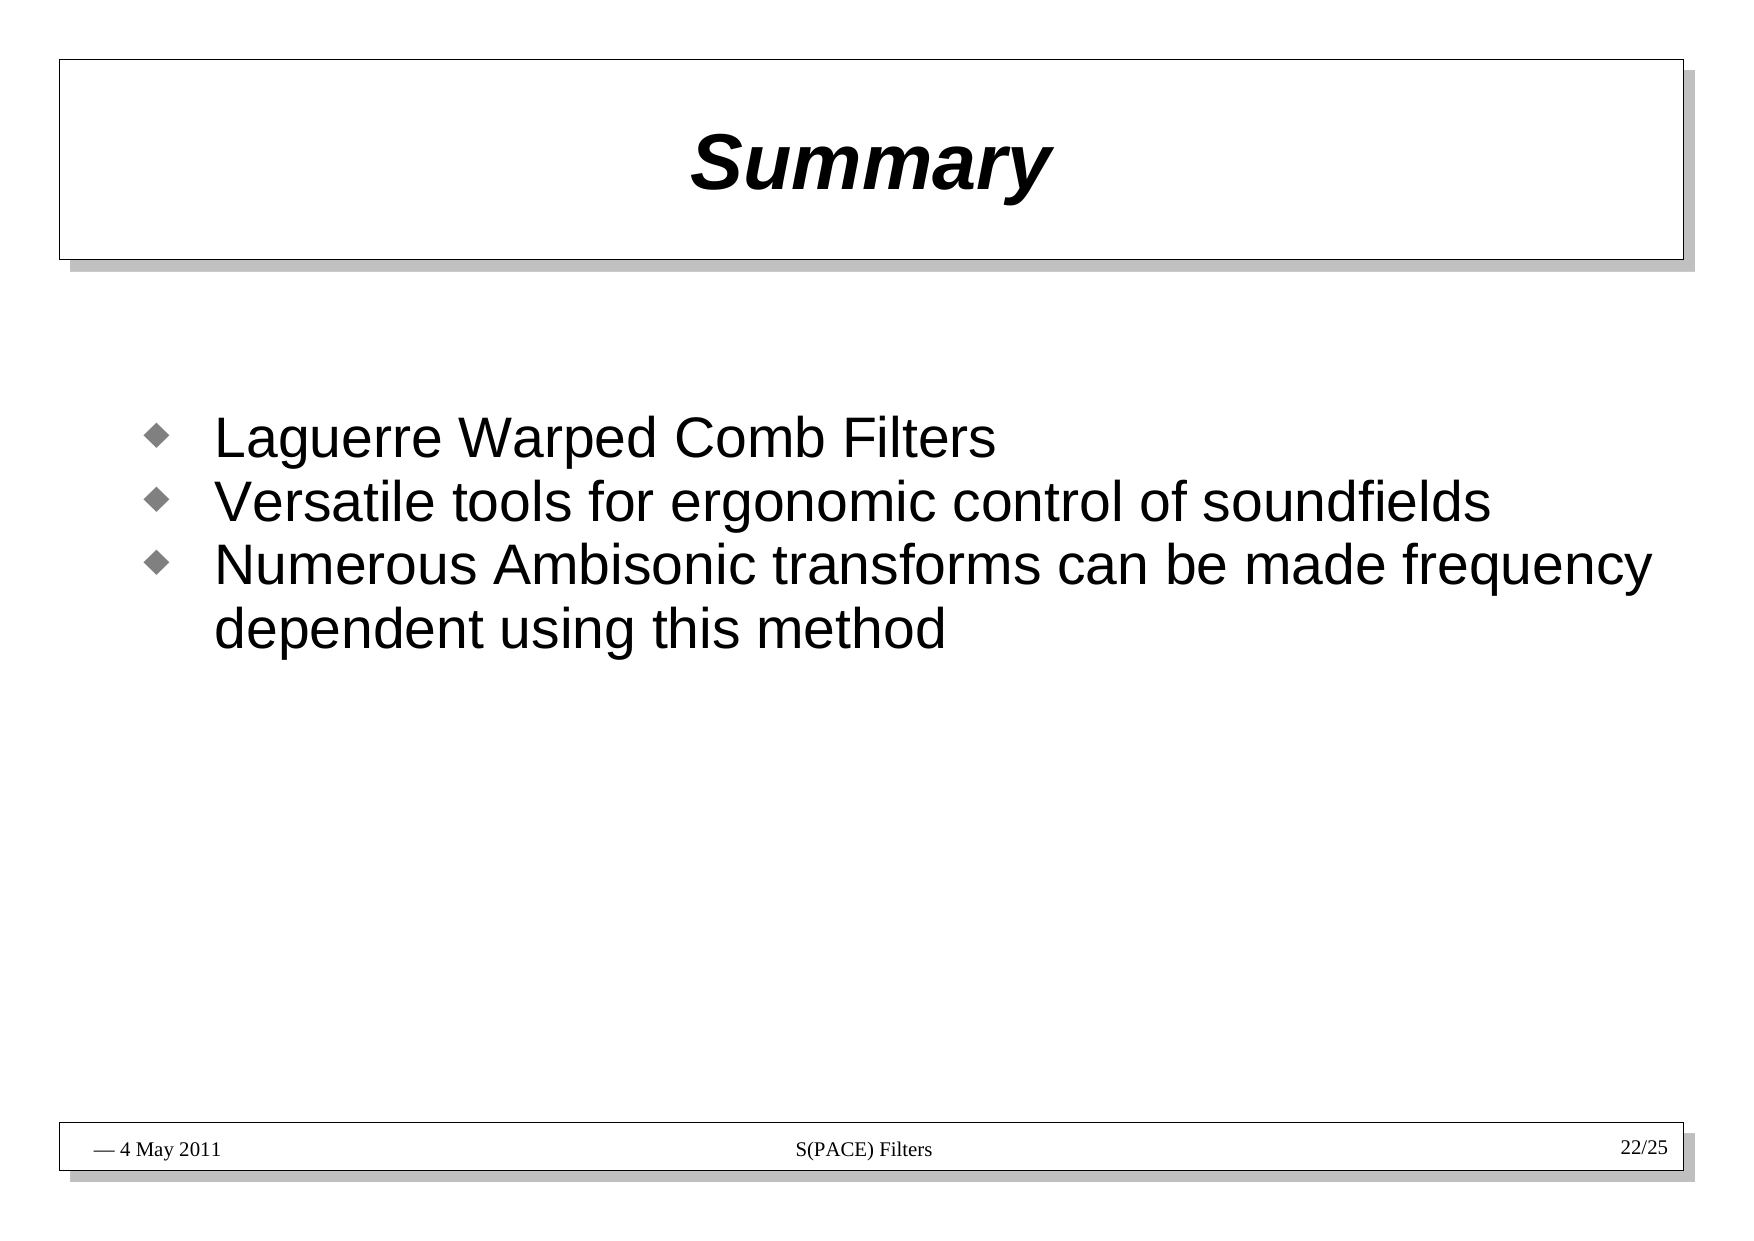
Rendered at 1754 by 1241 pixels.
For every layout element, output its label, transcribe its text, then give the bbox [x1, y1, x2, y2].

title Summary [59, 59, 1684, 266]
list Laguerre Warped Comb Filters Versatile tools for ergonomic control of soundfields Numerous Ambisonic transforms can be made frequency dependent using this method [131, 406, 1695, 1027]
